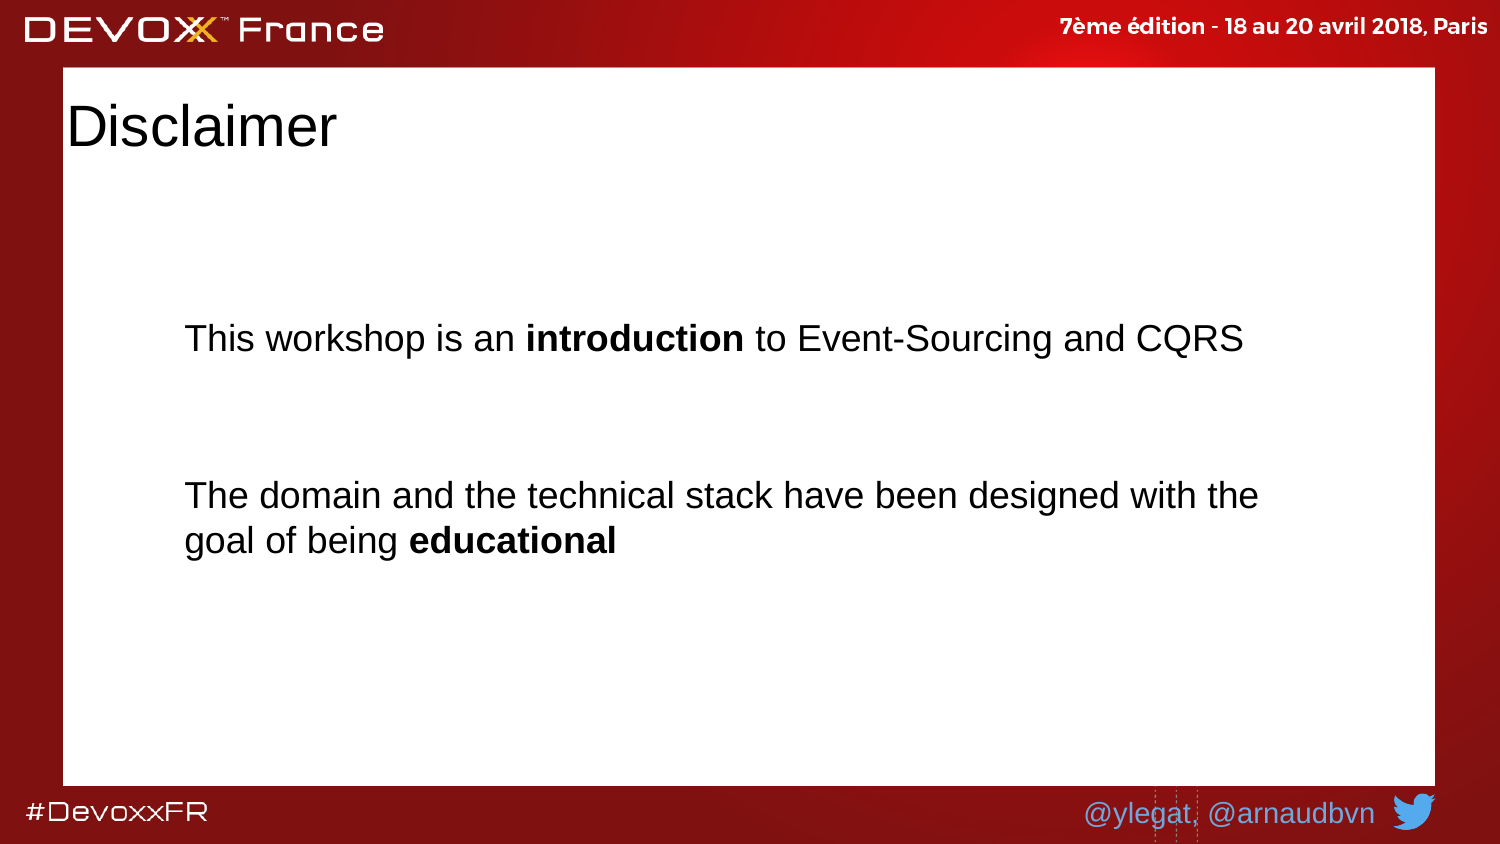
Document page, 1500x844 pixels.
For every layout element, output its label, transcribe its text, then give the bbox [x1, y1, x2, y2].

list This workshop is an introduction to Event-Sourcing and CQRS The domain and the technical stack have been designed with the goal of being educational [169, 299, 1331, 610]
text_box @ylegat, @arnaudbvn [1068, 779, 1399, 844]
title Disclaimer [51, 72, 1449, 167]
picture [0, 0, 1500, 844]
